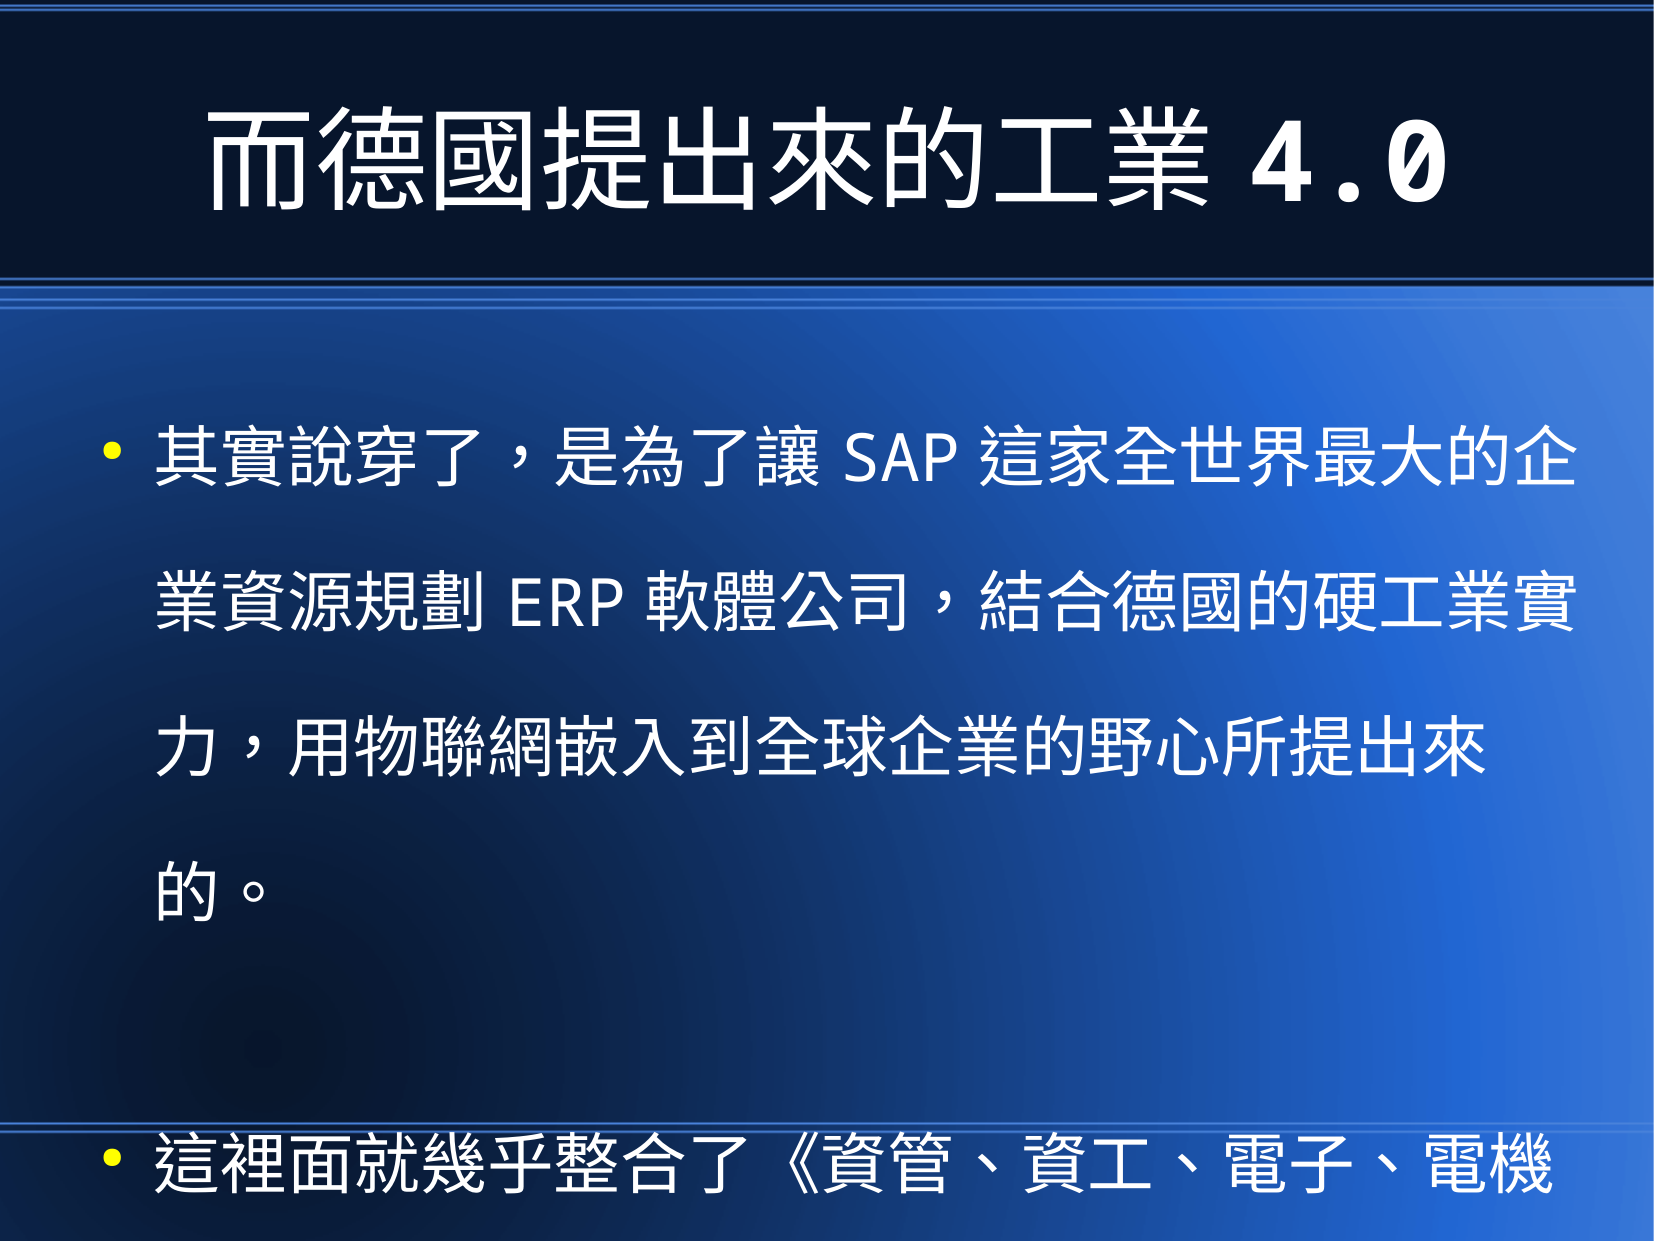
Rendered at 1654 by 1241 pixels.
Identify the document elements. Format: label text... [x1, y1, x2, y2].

list 其實說穿了，是為了讓SAP這家全世界最大的企業資源規劃ERP軟體公司，結合德國的硬工業實力，用物聯網嵌入到全球企業的野心所提出來的。 這裡面就幾乎整合了《資管、資工、電子、電機到機械》的所有學科 [82, 355, 1619, 1241]
title 而德國提出來的工業4.0 [82, 49, 1571, 257]
picture [0, 0, 1654, 1241]
